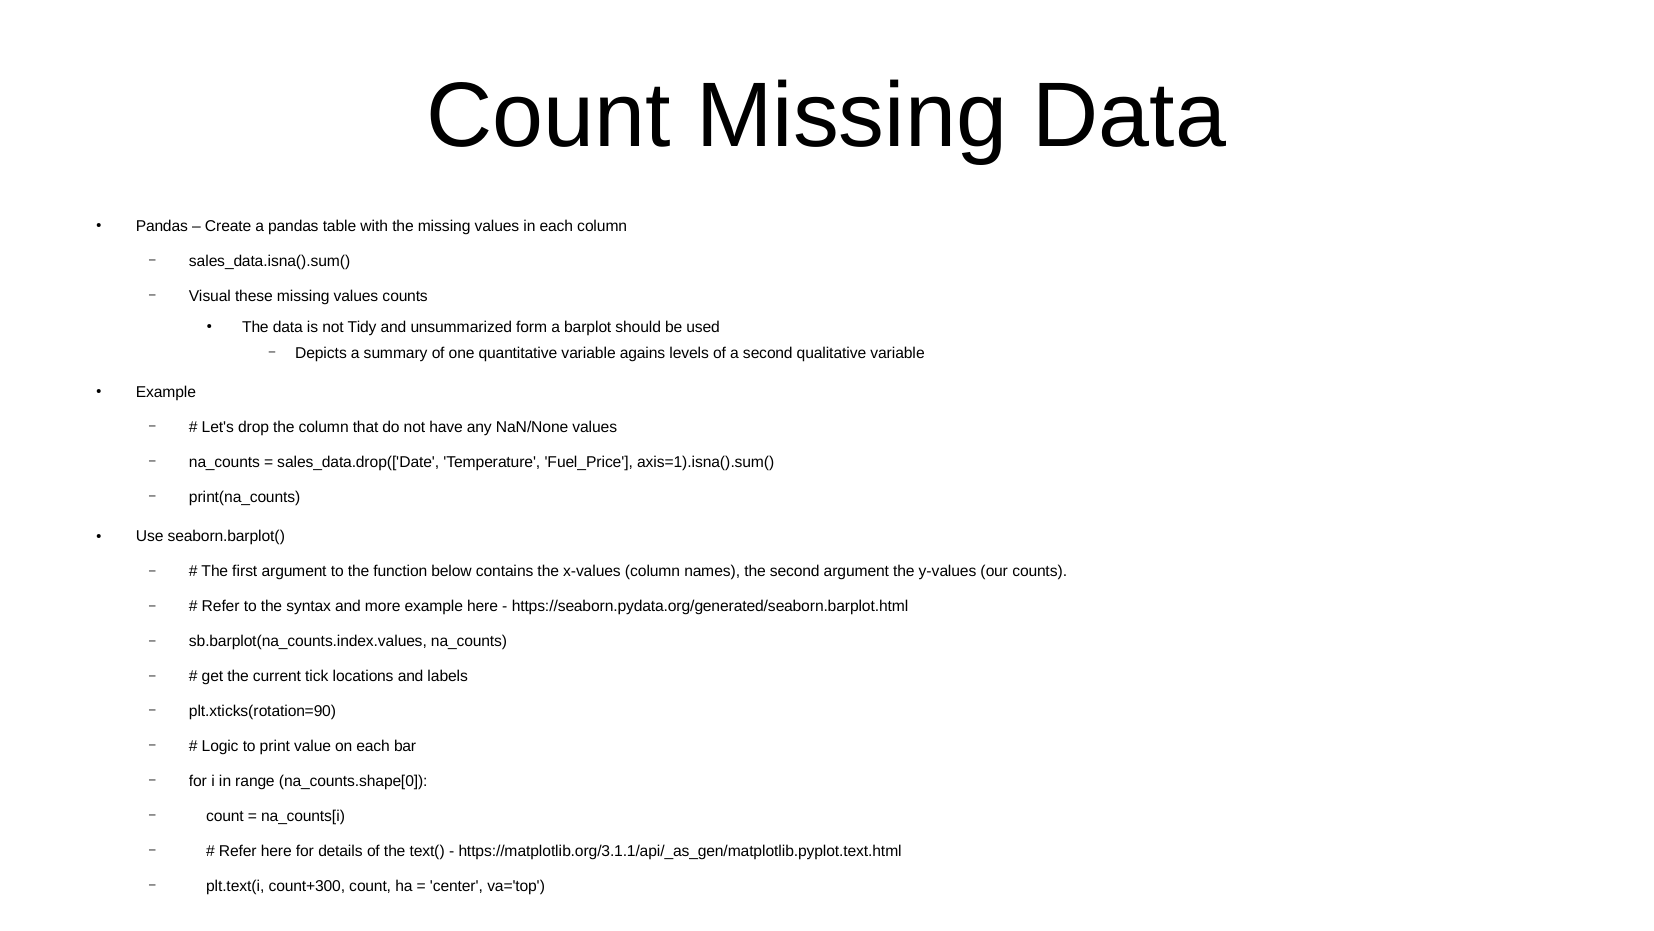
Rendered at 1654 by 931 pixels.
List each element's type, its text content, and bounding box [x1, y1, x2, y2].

title Count Missing Data [82, 37, 1571, 193]
list Pandas – Create a pandas table with the missing values in each column sales_data.isna().sum() Visual these missing values counts The data is not Tidy and unsummarized form a barplot should be used Depicts a summary of one quantitative variable agains levels of a second qualitative variable Example # Let's drop the column that do not have any NaN/None values na_counts = sales_data.drop(['Date', 'Temperature', 'Fuel_Price'], axis=1).isna().sum() print(na_counts) Use seaborn.barplot() # The first argument to the function below contains the x-values (column names), the second argument the y-values (our counts). # Refer to the syntax and more example here - https://seaborn.pydata.org/generated/seaborn.barplot.html sb.barplot(na_counts.index.values, na_counts) # get the current tick locations and labels plt.xticks(rotation=90) # Logic to print value on each bar for i in range (na_counts.shape[0]): count = na_counts[i) # Refer here for details of the text() - https://matplotlib.org/3.1.1/api/_as_gen/matplotlib.pyplot.text.html plt.text(i, count+300, count, ha = 'center', va='top') [82, 217, 1571, 901]
